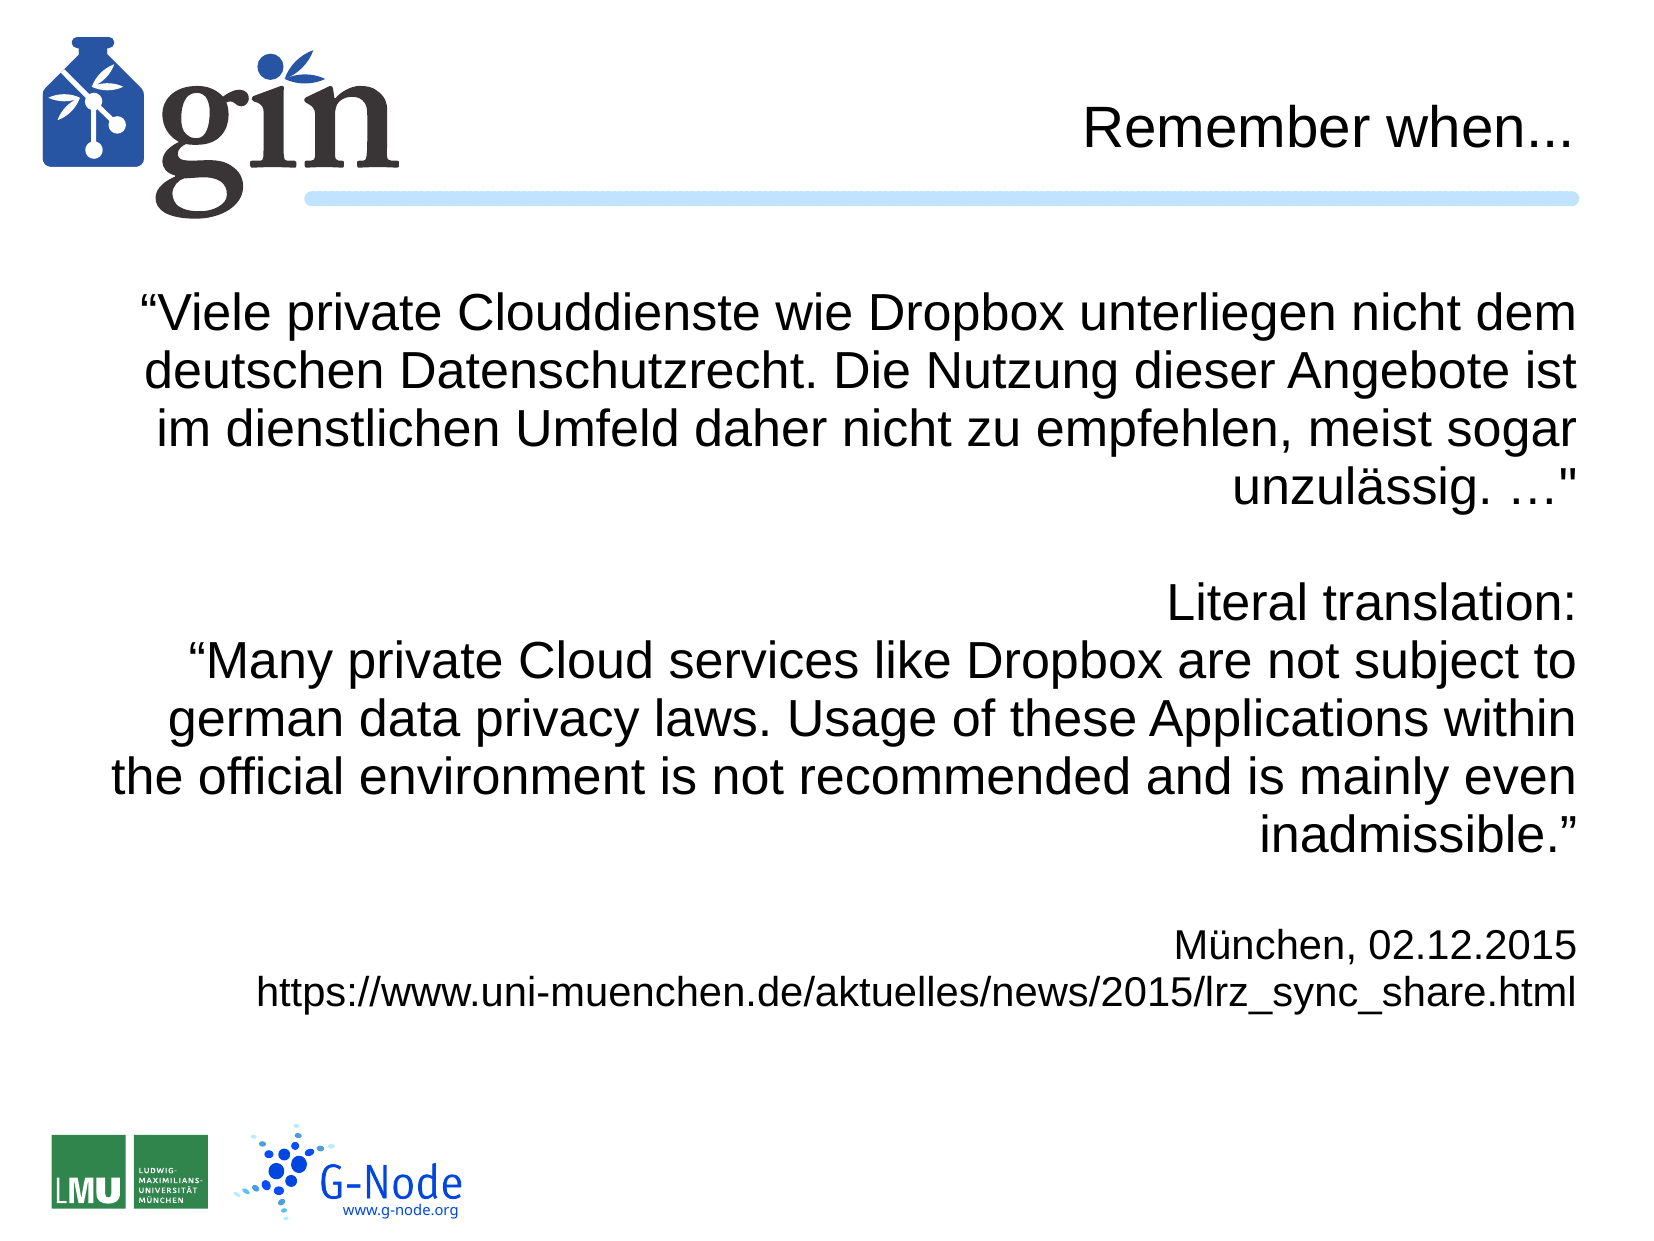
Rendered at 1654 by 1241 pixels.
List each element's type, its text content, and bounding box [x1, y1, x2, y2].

text_box Remember when... [87, 30, 1576, 226]
text_box “Viele private Clouddienste wie Dropbox unterliegen nicht dem deutschen Datenschutzrecht. Die Nutzung dieser Angebote ist im dienstlichen Umfeld daher nicht zu empfehlen, meist sogar unzulässig. …" Literal translation: “Many private Cloud services like Dropbox are not subject to german data privacy laws. Usage of these Applications within the official environment is not recommended and is mainly even inadmissible.” München, 02.12.2015 https://www.uni-muenchen.de/aktuelles/news/2015/lrz_sync_share.html [89, 225, 1578, 1015]
picture [33, 30, 409, 224]
